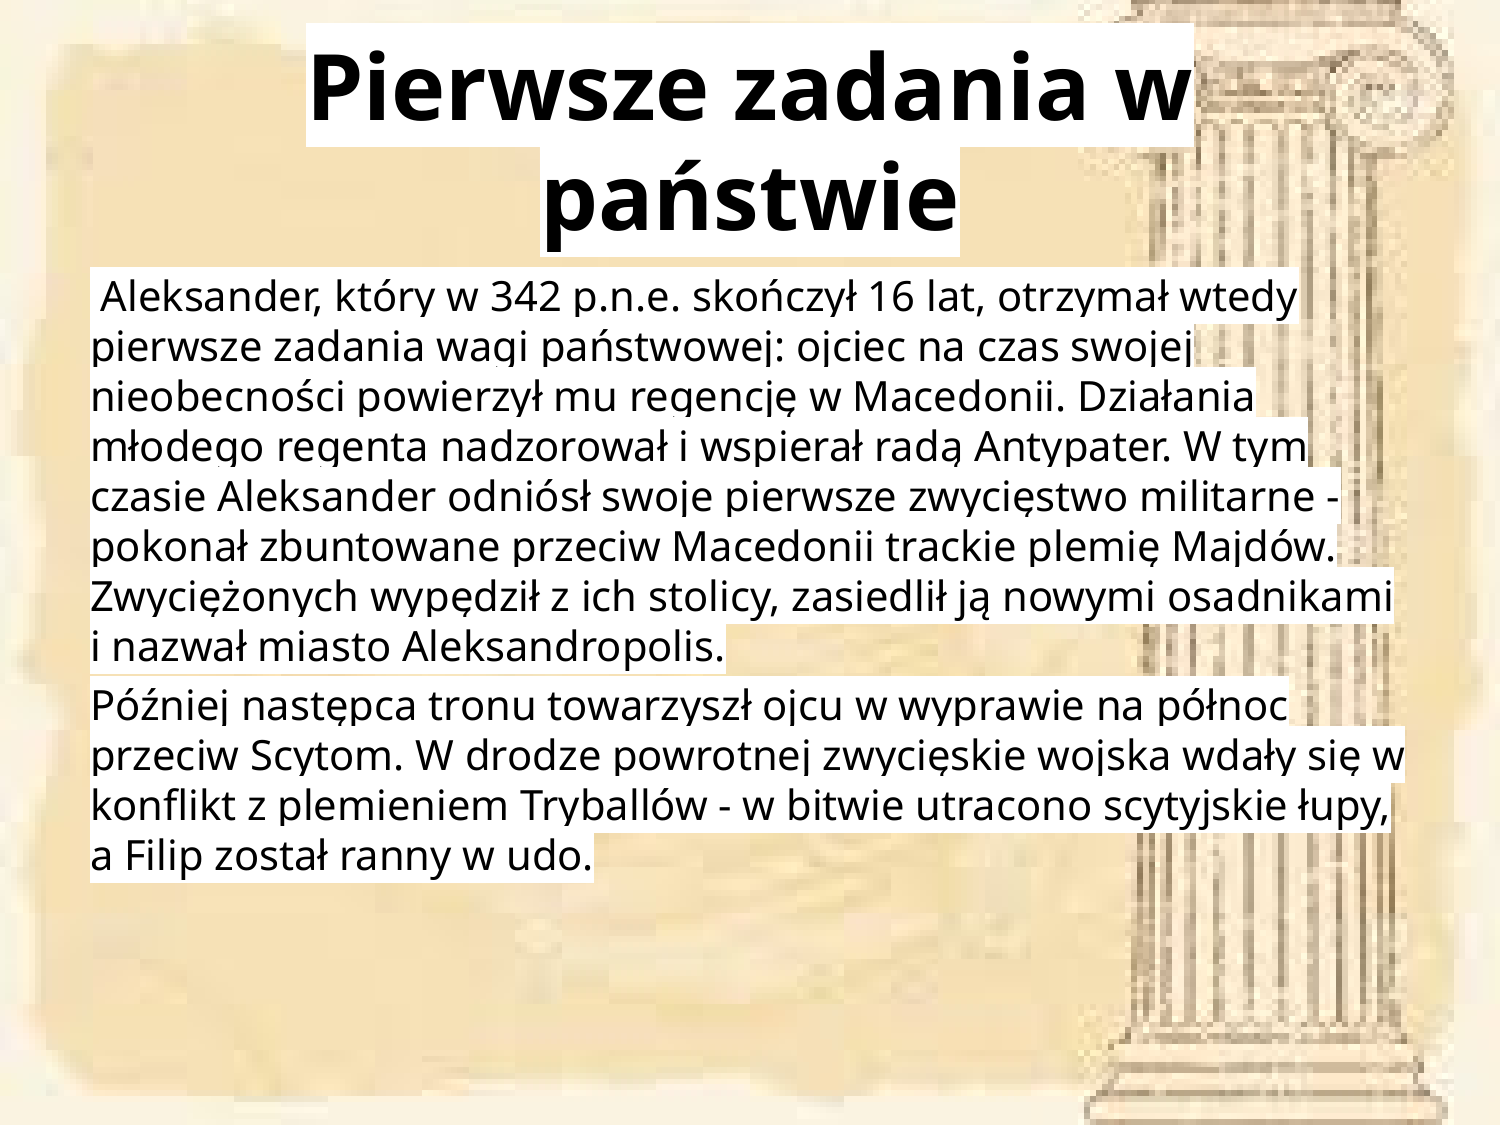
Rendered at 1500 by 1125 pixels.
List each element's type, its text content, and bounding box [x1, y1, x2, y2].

picture [0, 0, 1500, 1125]
list Aleksander, który w 342 p.n.e. skończył 16 lat, otrzymał wtedy pierwsze zadania wagi państwowej: ojciec na czas swojej nieobecności powierzył mu regencję w Macedonii. Działania młodego regenta nadzorował i wspierał radą Antypater. W tym czasie Aleksander odniósł swoje pierwsze zwycięstwo militarne - pokonał zbuntowane przeciw Macedonii trackie plemię Majdów. Zwyciężonych wypędził z ich stolicy, zasiedlił ją nowymi osadnikami i nazwał miasto Aleksandropolis. Później następca tronu towarzyszł ojcu w wyprawie na północ przeciw Scytom. W drodze powrotnej zwycięskie wojska wdały się w konflikt z plemieniem Tryballów - w bitwie utracono scytyjskie łupy, a Filip został ranny w udo. [75, 262, 1425, 1005]
title Pierwsze zadania w państwie [75, 45, 1425, 233]
